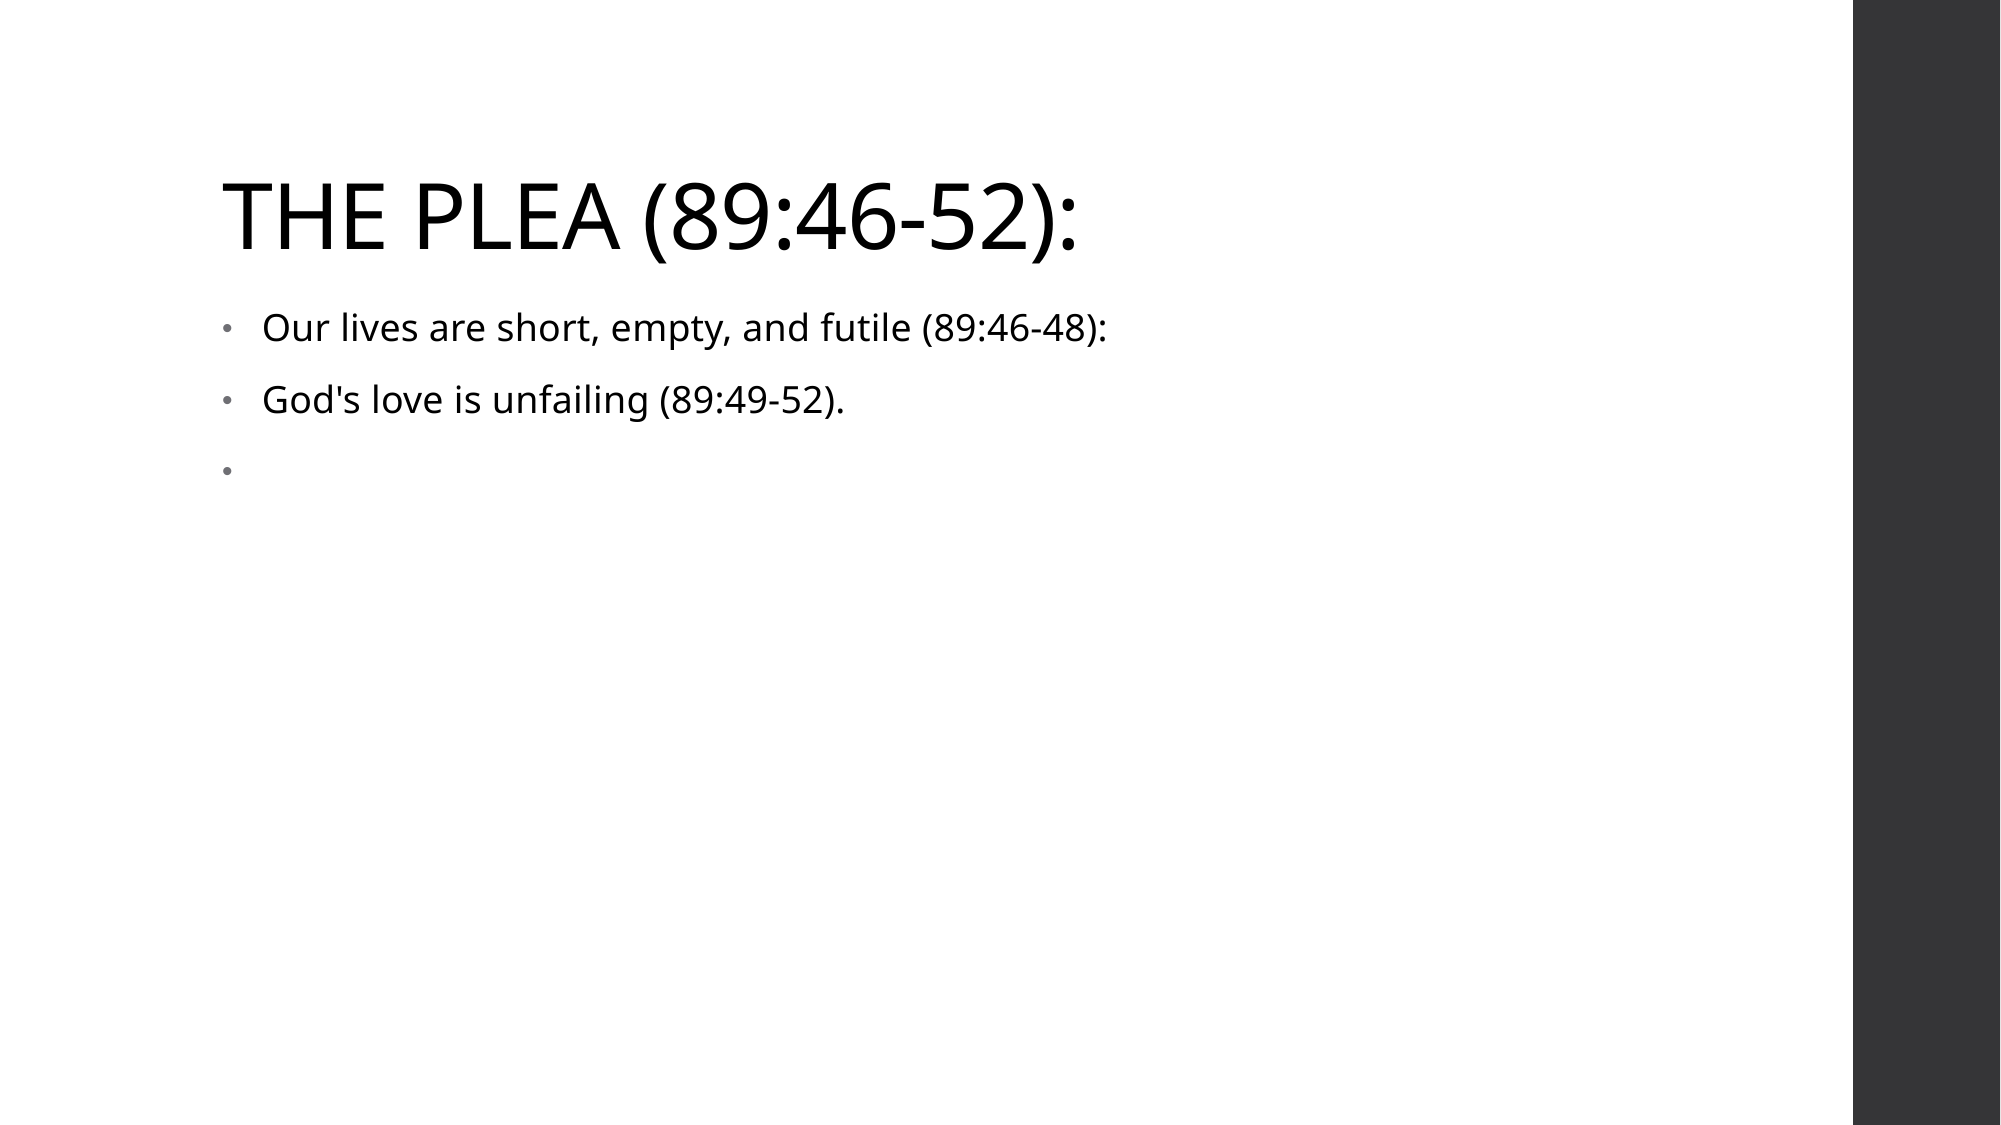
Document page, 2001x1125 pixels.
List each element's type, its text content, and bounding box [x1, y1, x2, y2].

list Our lives are short, empty, and futile (89:46-48): God's love is unfailing (89:49-52). [206, 299, 1617, 1014]
title THE PLEA (89:46-52): [206, 60, 1797, 278]
